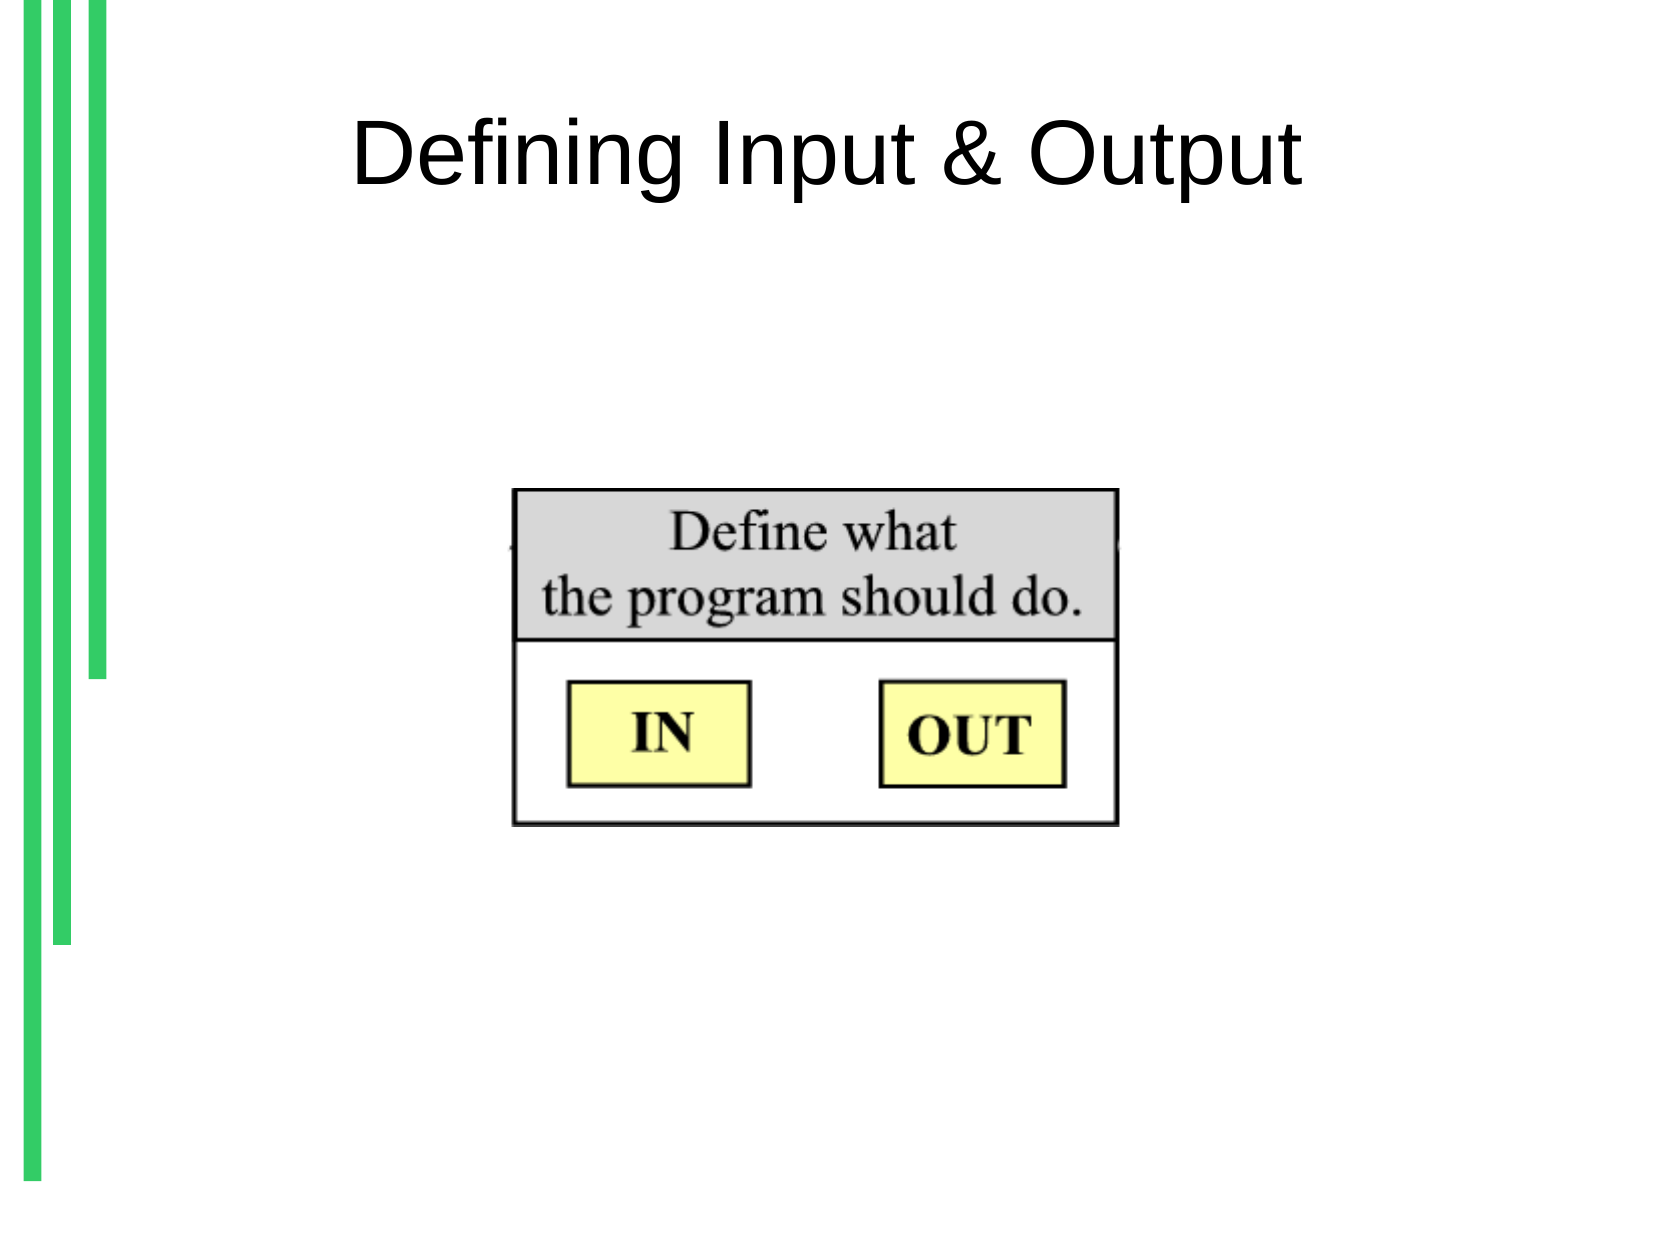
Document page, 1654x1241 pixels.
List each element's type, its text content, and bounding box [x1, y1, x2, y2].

title Defining Input & Output [82, 56, 1571, 250]
picture [472, 488, 1152, 827]
